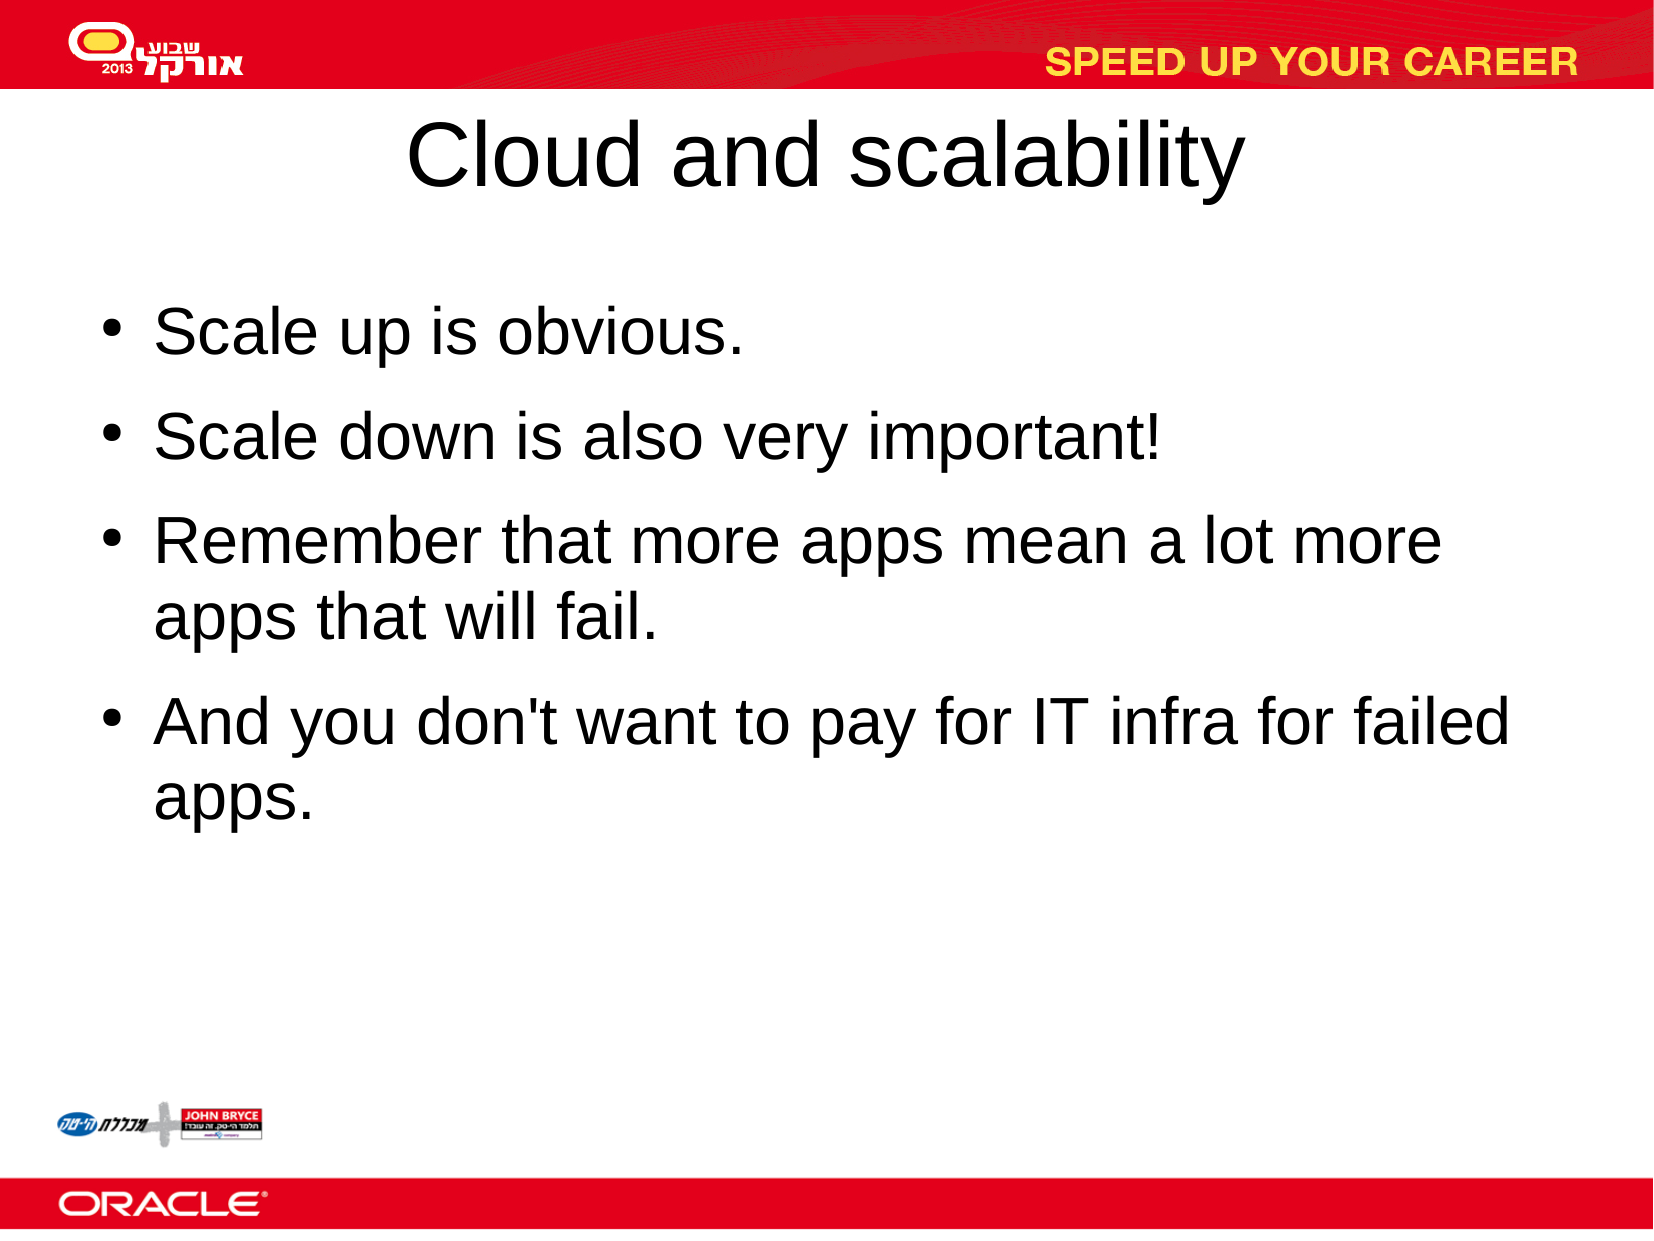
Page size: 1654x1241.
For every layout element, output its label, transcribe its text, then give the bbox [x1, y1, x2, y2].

list Scale up is obvious. Scale down is also very important! Remember that more apps mean a lot more apps that will fail. And you don't want to pay for IT infra for failed apps. [82, 290, 1538, 1010]
picture [0, 0, 1654, 89]
title Cloud and scalability [82, 49, 1571, 257]
picture [0, 1087, 1653, 1240]
